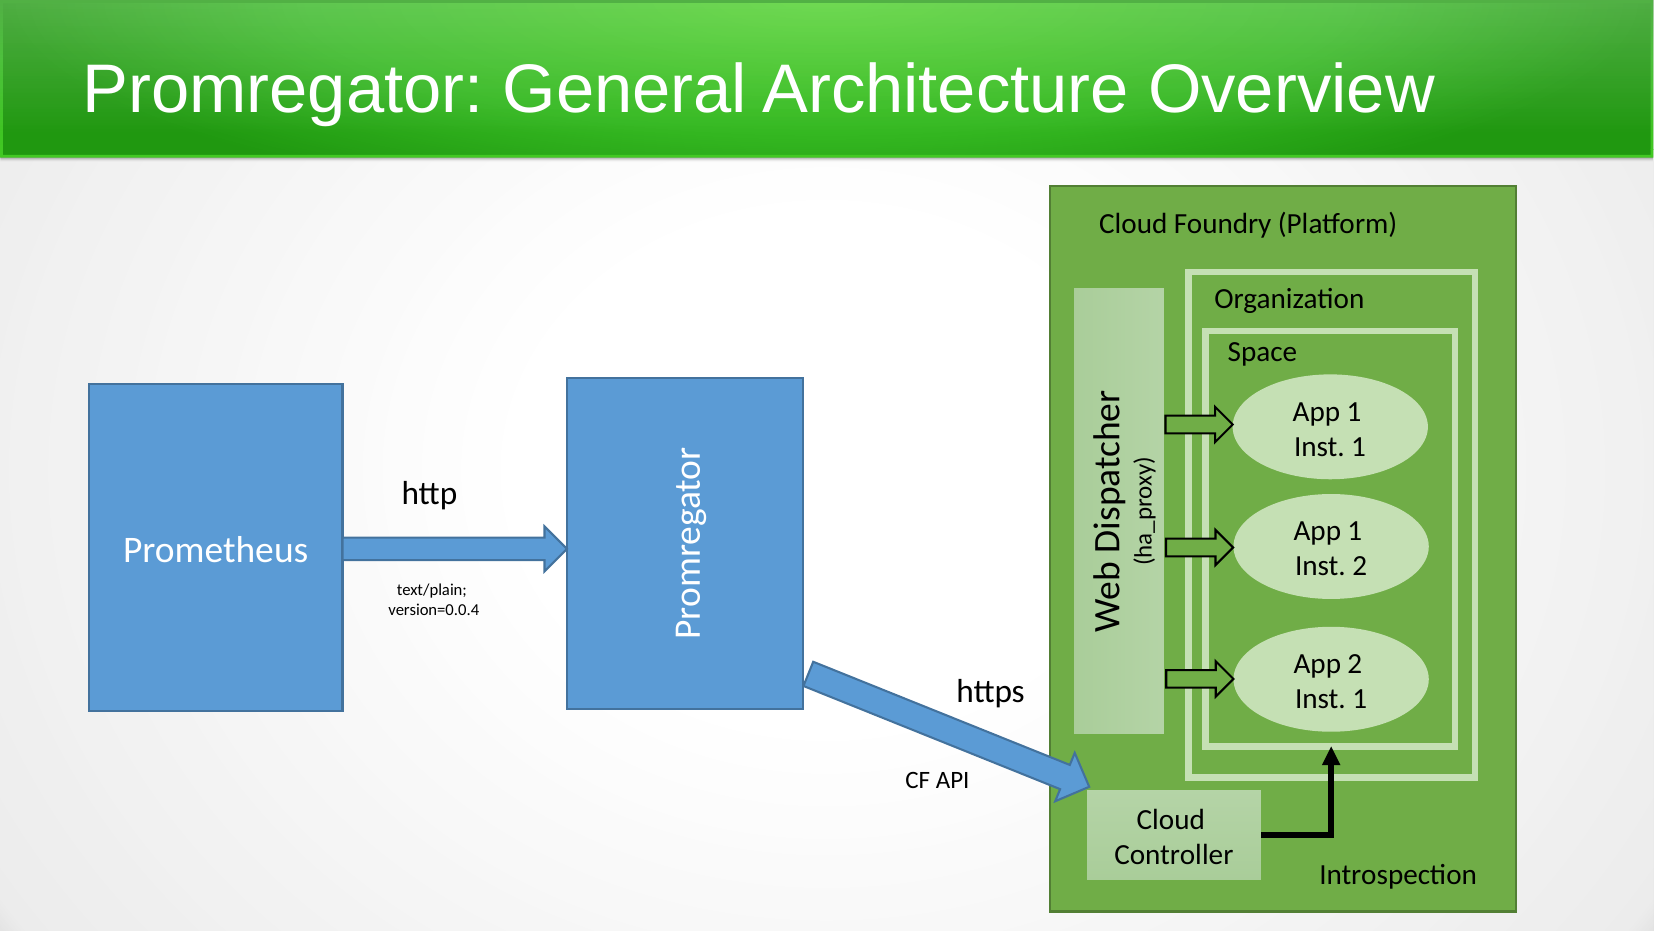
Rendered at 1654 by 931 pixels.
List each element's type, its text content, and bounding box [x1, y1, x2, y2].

text_box http [386, 463, 473, 519]
text_box [803, 186, 1517, 912]
text_box App 2 Inst. 1 [1234, 627, 1428, 731]
text_box Introspection [1304, 847, 1492, 898]
text_box [342, 526, 567, 572]
text_box Organization [1199, 272, 1380, 323]
text_box Promregator [566, 377, 804, 709]
text_box App 1 Inst. 2 [1234, 495, 1428, 598]
text_box App 1 Inst. 1 [1233, 375, 1427, 479]
text_box Cloud Controller [1086, 789, 1262, 881]
text_box Prometheus [89, 384, 343, 711]
title Promregator: General Architecture Overview [82, 35, 1571, 142]
text_box Space [1212, 324, 1313, 375]
text_box text/plain; version=0.0.4 [373, 571, 495, 626]
text_box CF API [890, 755, 985, 801]
text_box https [941, 661, 1040, 717]
text_box Web Dispatcher (ha_proxy) [1073, 287, 1165, 735]
text_box Cloud Foundry (Platform) [1084, 197, 1413, 247]
